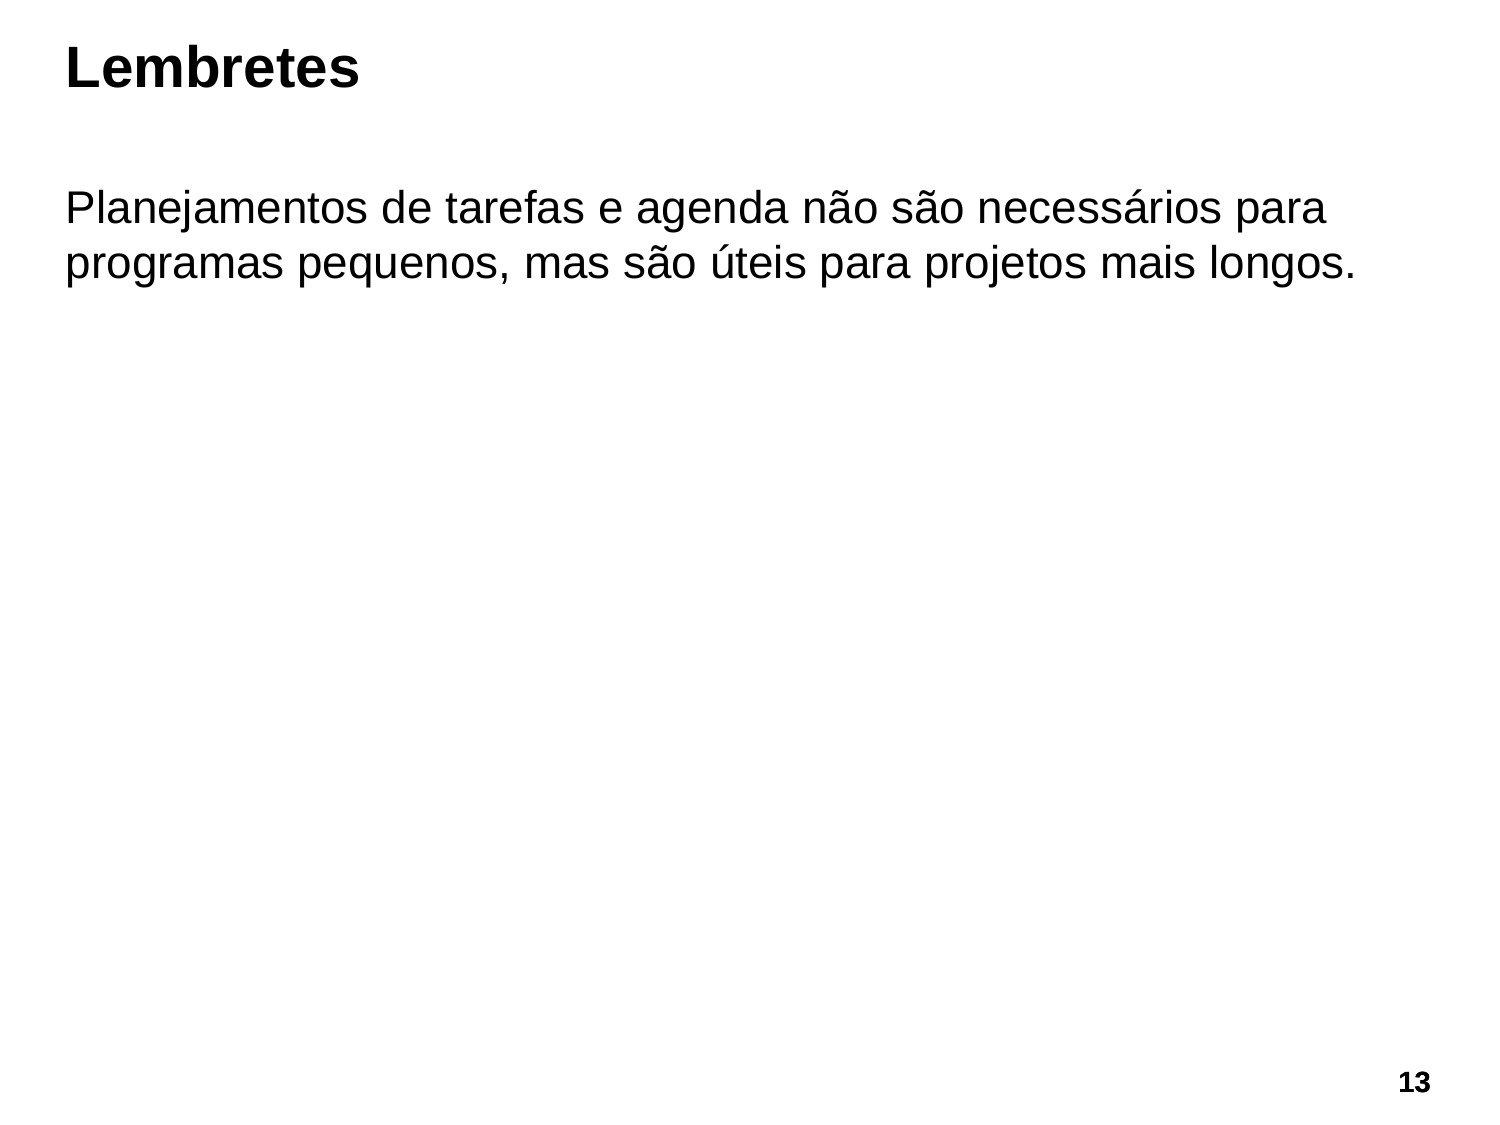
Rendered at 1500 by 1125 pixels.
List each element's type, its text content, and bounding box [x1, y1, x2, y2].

list Planejamentos de tarefas e agenda não são necessários para programas pequenos, mas são úteis para projetos mais longos. [65, 177, 1431, 1000]
title Lembretes [65, 37, 1313, 148]
